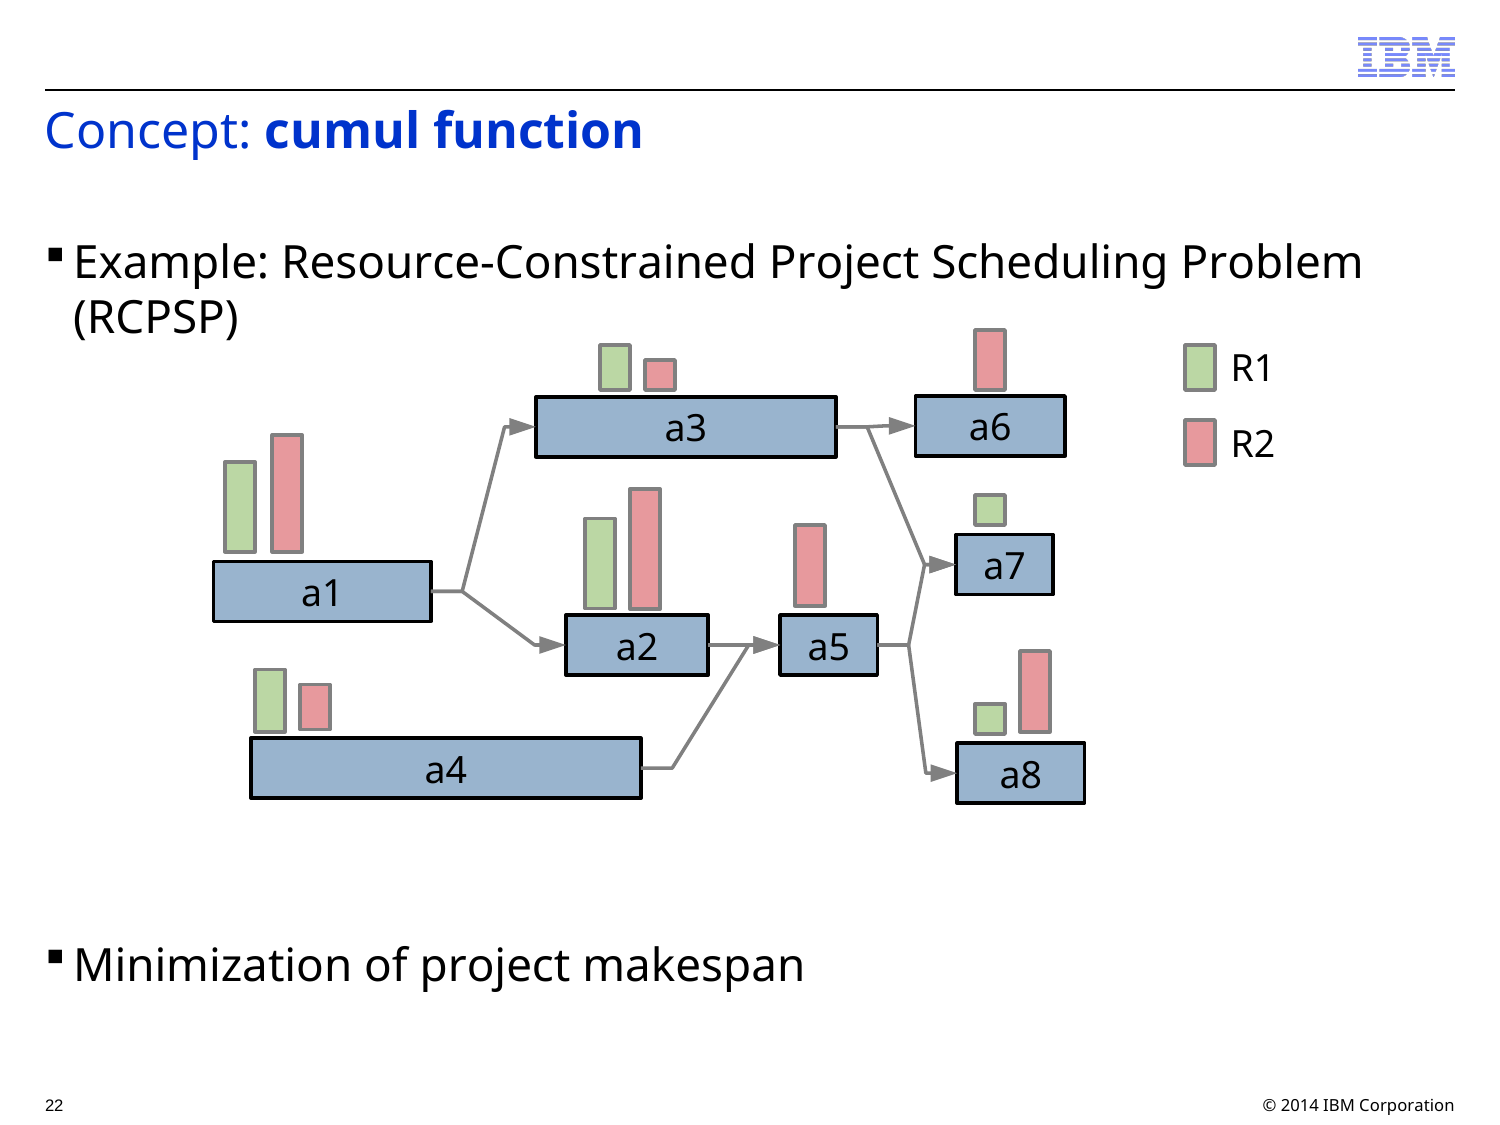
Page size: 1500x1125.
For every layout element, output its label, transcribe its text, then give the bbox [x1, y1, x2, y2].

text_box a1 [213, 561, 431, 622]
text_box [645, 360, 676, 390]
text_box a8 [957, 743, 1085, 804]
text_box a2 [565, 615, 709, 676]
text_box [272, 435, 303, 552]
text_box [225, 461, 256, 552]
text_box [1185, 420, 1215, 465]
picture [1358, 37, 1455, 77]
text_box [795, 525, 826, 606]
text_box [1020, 650, 1051, 732]
text_box a6 [915, 395, 1066, 456]
text_box R1 [1215, 336, 1294, 396]
text_box [600, 345, 631, 390]
text_box a7 [955, 534, 1054, 595]
title Concept: cumul function [29, 97, 1500, 203]
text_box [975, 495, 1006, 526]
text_box [975, 329, 1006, 390]
text_box [1185, 345, 1215, 390]
list Example: Resource-Constrained Project Scheduling Problem (RCPSP) Minimization of project makespan [29, 224, 1426, 1079]
text_box R2 [1215, 412, 1294, 473]
text_box [585, 518, 616, 609]
text_box a5 [780, 615, 878, 676]
text_box a4 [250, 738, 641, 799]
text_box [255, 669, 286, 732]
text_box [975, 704, 1006, 735]
text_box [630, 489, 661, 610]
text_box a3 [535, 396, 836, 457]
text_box [300, 684, 331, 730]
